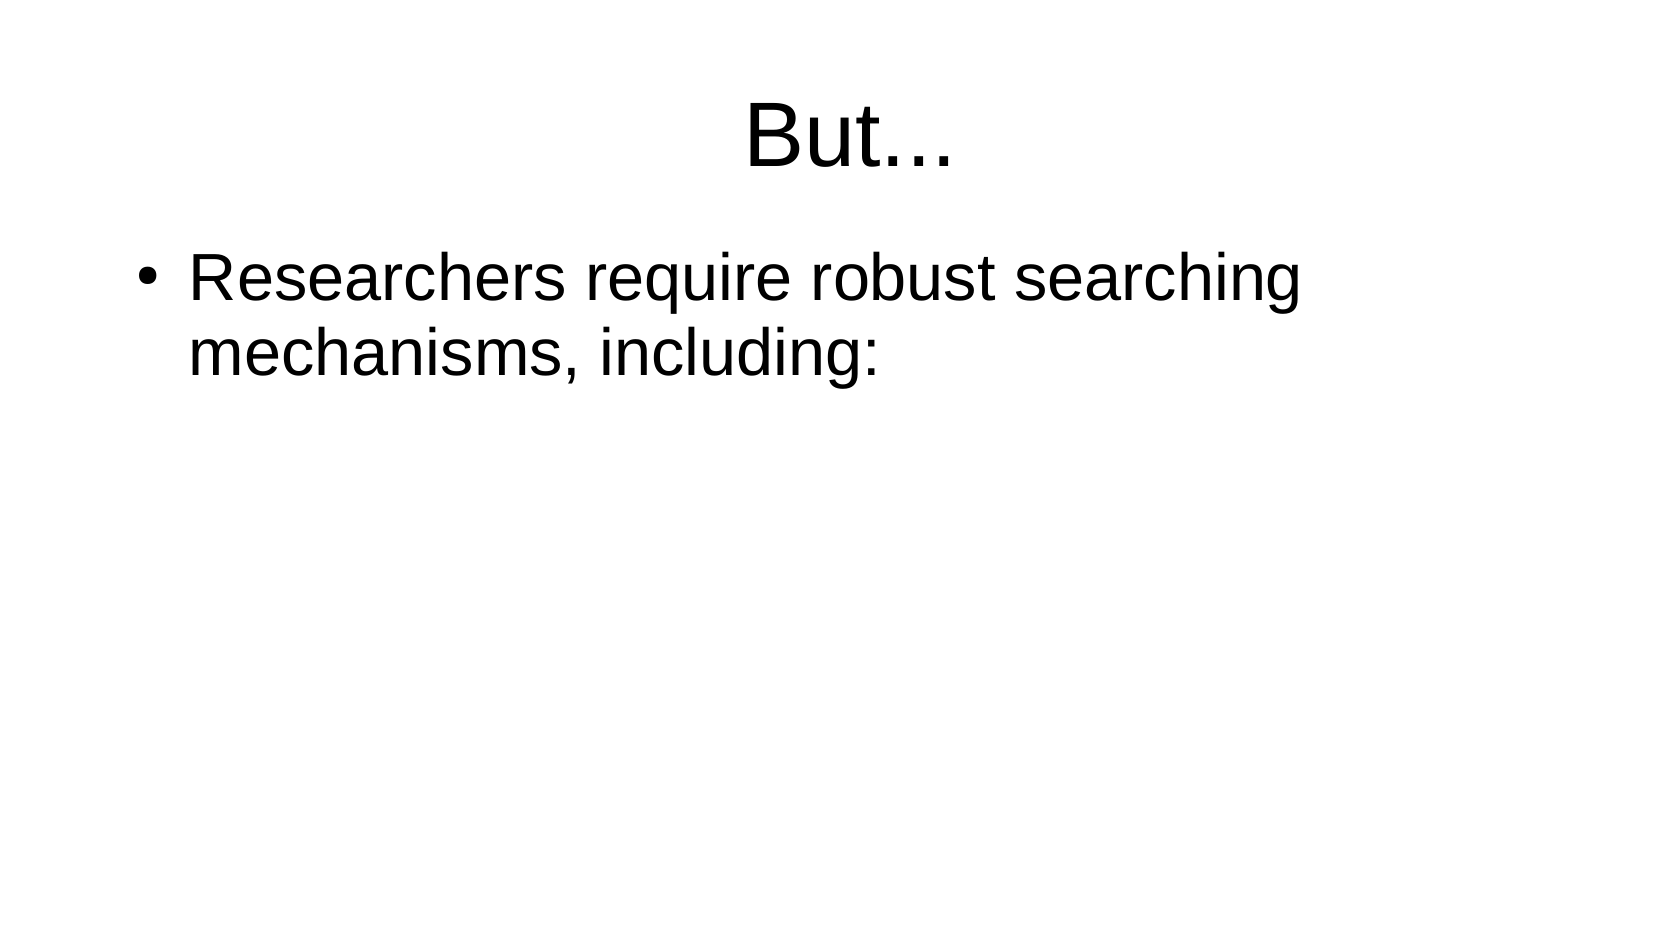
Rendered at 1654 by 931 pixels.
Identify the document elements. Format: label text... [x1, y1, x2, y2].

title But... [106, 57, 1595, 213]
list Researchers require robust searching mechanisms, including: [118, 240, 1607, 780]
